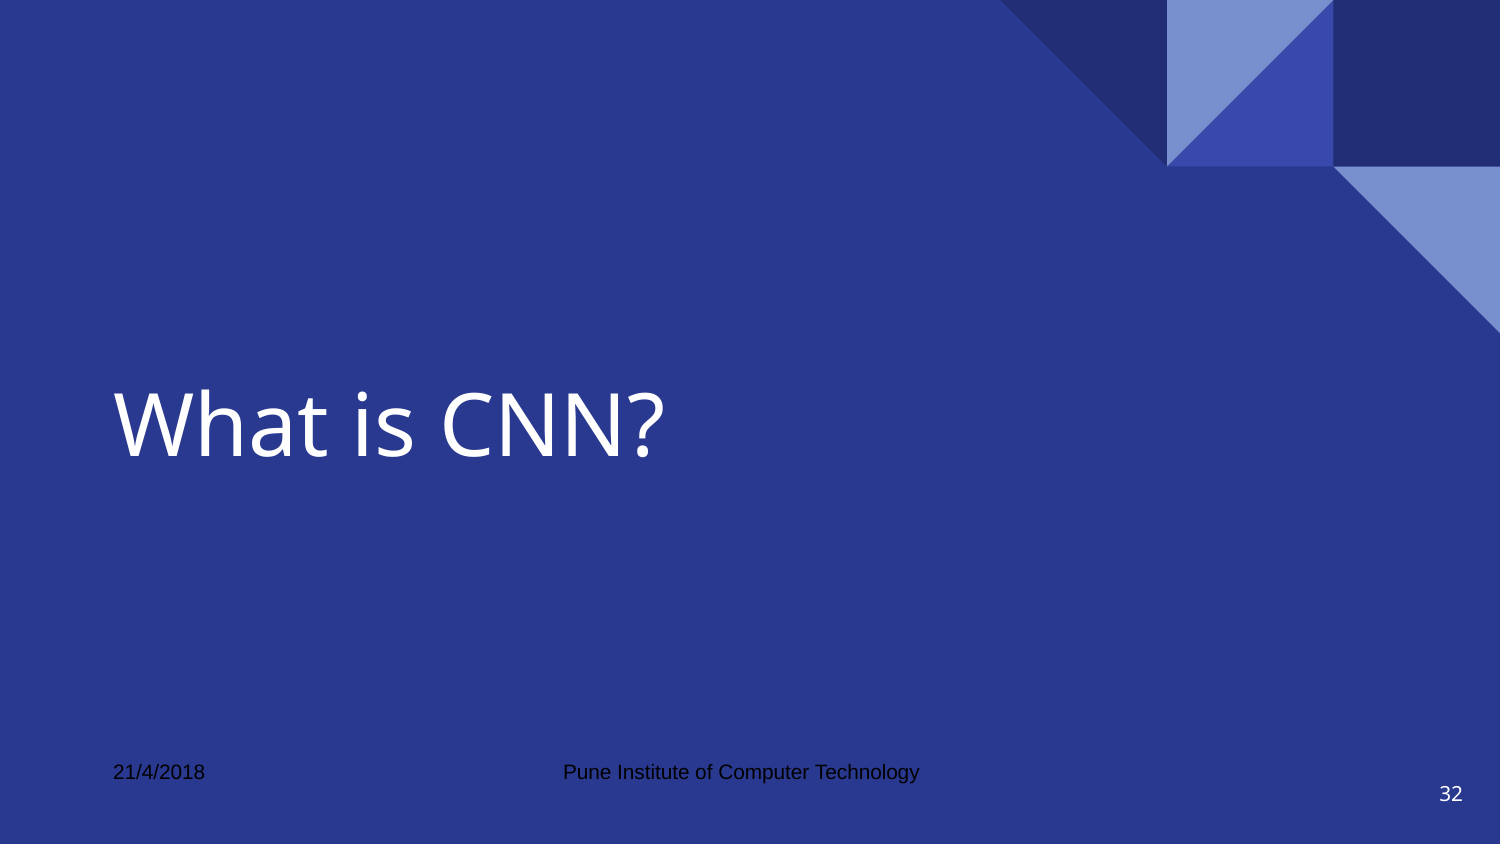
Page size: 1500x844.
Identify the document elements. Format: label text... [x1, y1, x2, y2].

slide_number <number> [1387, 762, 1478, 828]
title What is CNN? [98, 353, 1447, 491]
